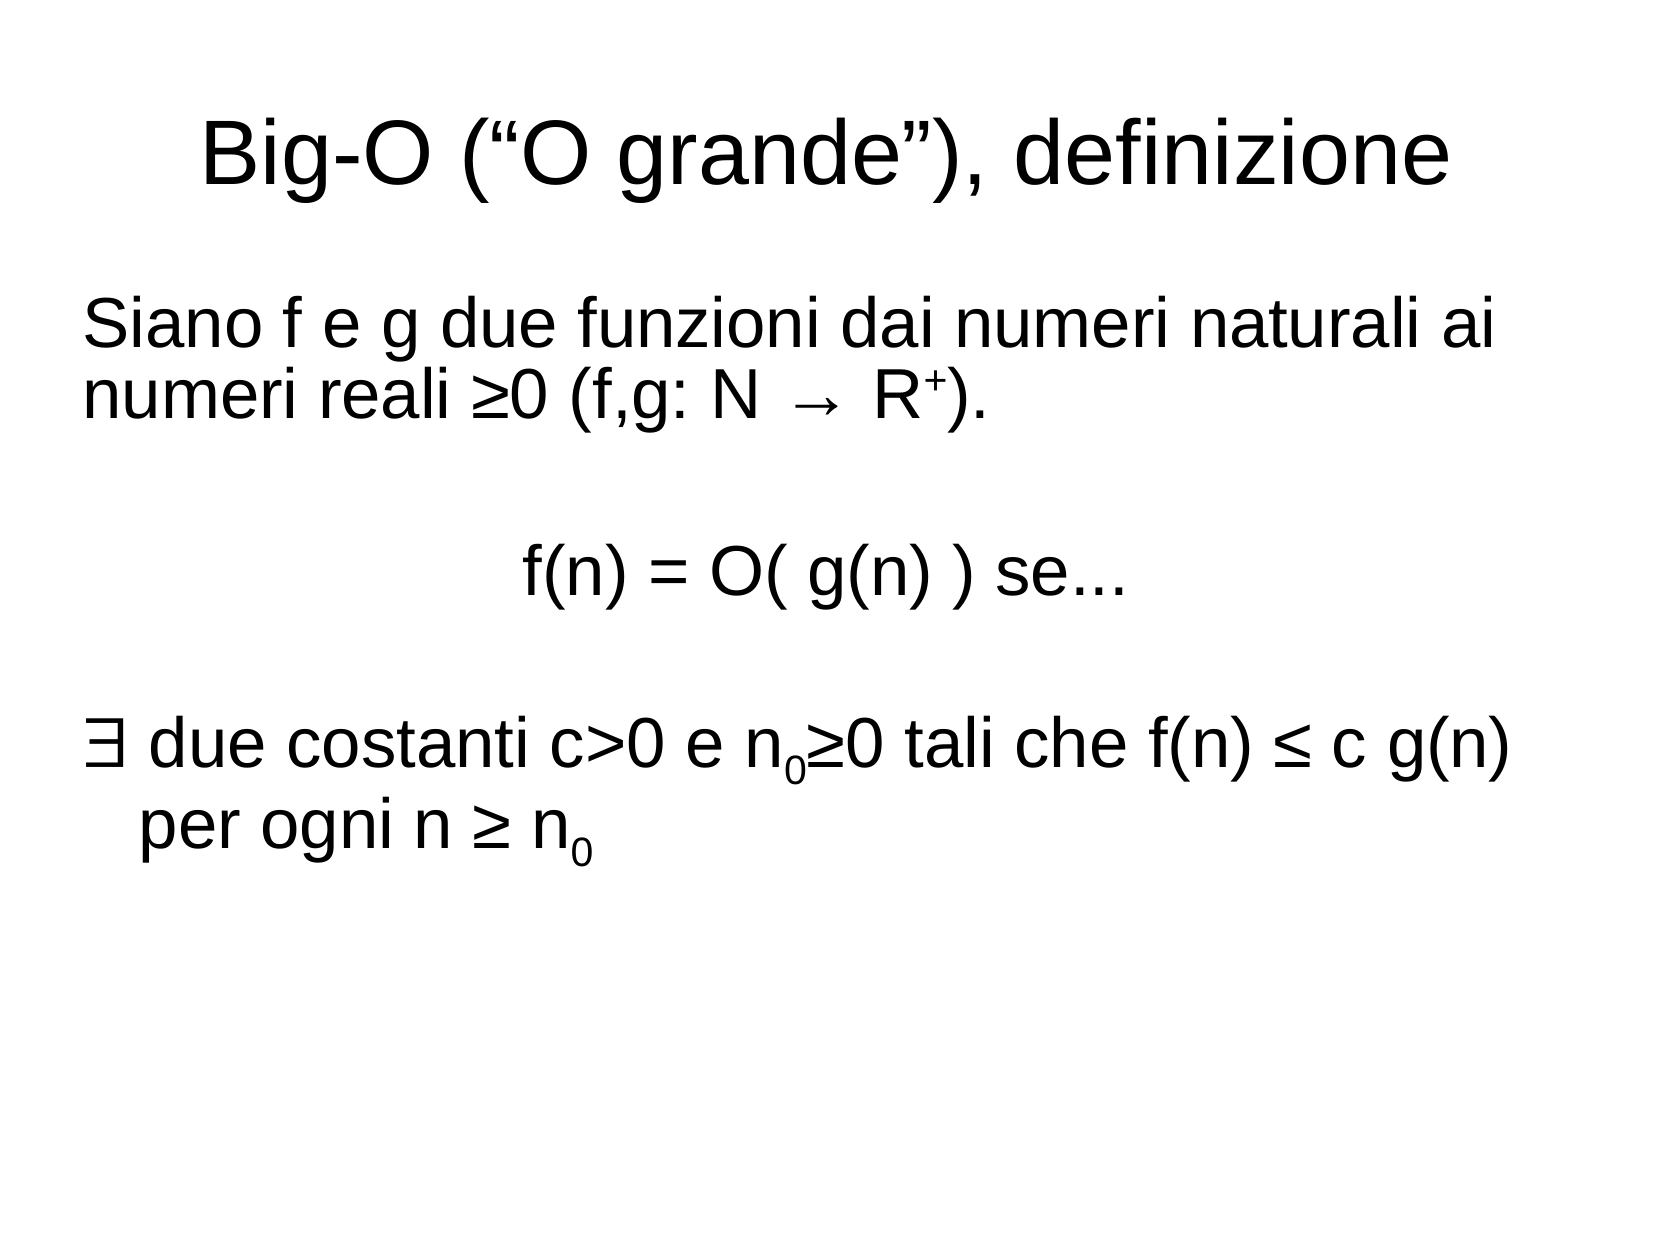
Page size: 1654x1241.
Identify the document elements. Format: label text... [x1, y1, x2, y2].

list Siano f e g due funzioni dai numeri naturali ai numeri reali ≥0 (f,g: N → R+). f(n) = O( g(n) ) se...  due costanti c>0 e n0≥0 tali che f(n) ≤ c g(n) per ogni n ≥ n0 [82, 290, 1571, 1010]
title Big-O (“O grande”), definizione [82, 49, 1571, 257]
